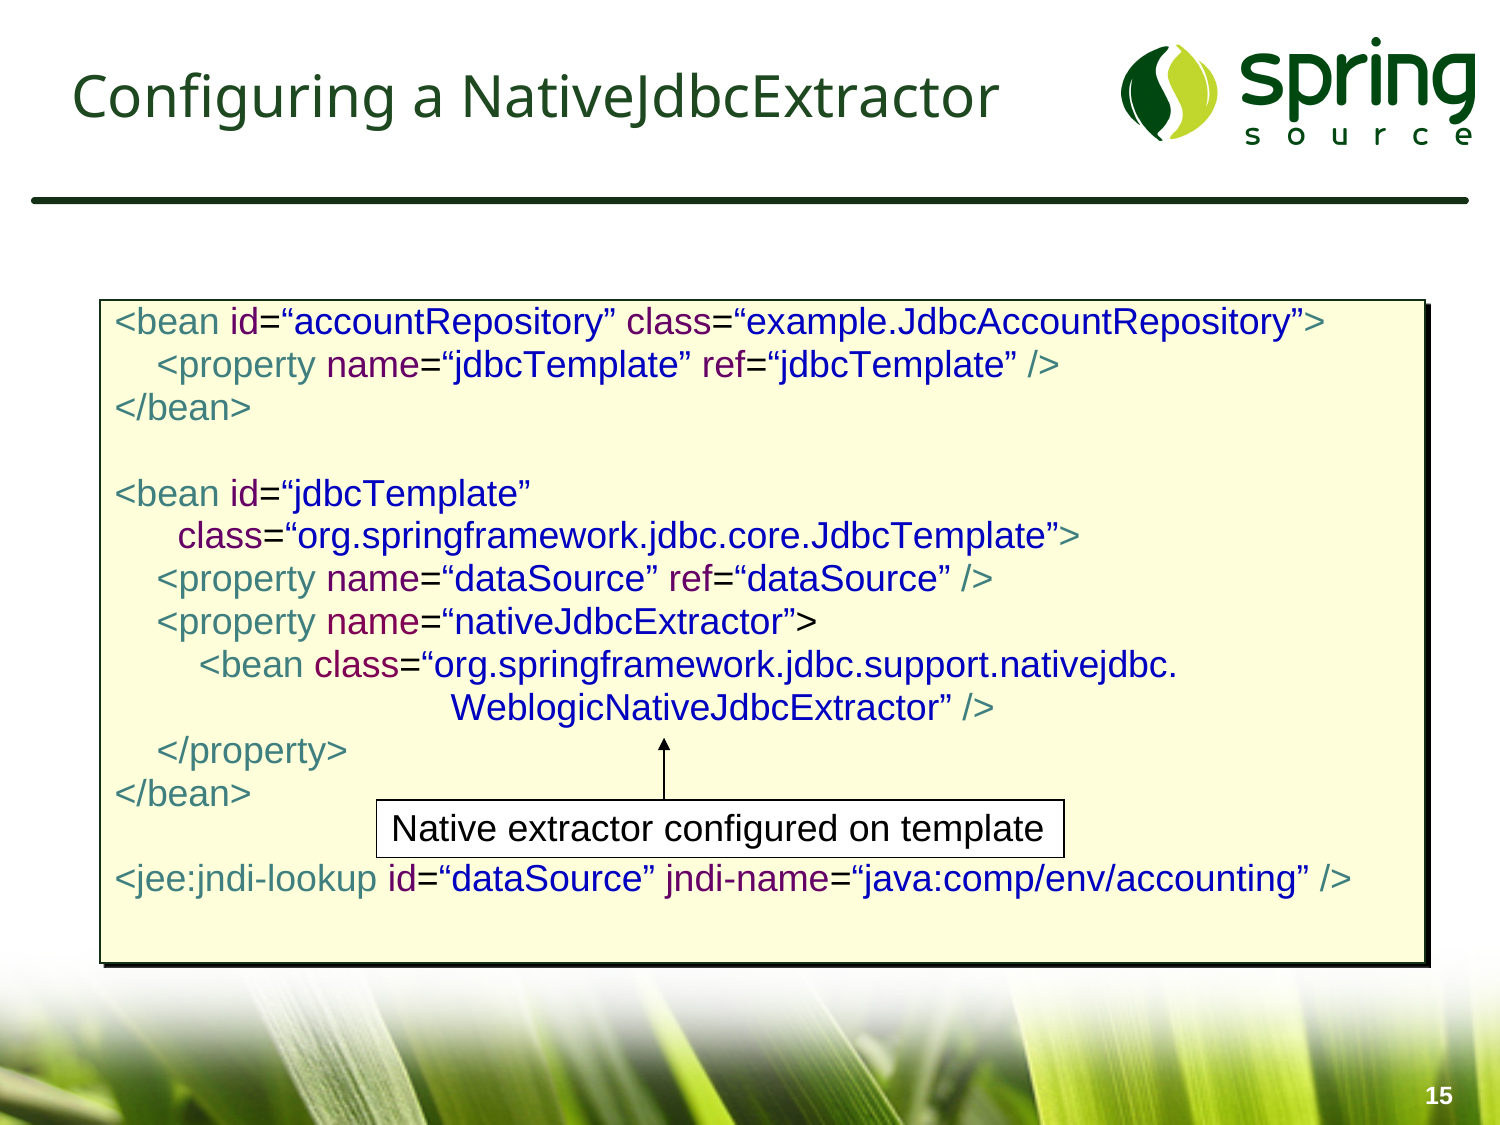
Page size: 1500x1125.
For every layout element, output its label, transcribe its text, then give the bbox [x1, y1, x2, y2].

picture [0, 944, 1500, 1125]
title Configuring a NativeJdbcExtractor [56, 13, 1089, 176]
text_box Native extractor configured on template [376, 800, 1065, 858]
picture [1121, 37, 1475, 145]
list <bean id=“accountRepository” class=“example.JdbcAccountRepository”> <property name=“jdbcTemplate” ref=“jdbcTemplate” /> </bean> <bean id=“jdbcTemplate” class=“org.springframework.jdbc.core.JdbcTemplate”> <property name=“dataSource” ref=“dataSource” /> <property name=“nativeJdbcExtractor”> <bean class=“org.springframework.jdbc.support.nativejdbc. WeblogicNativeJdbcExtractor” /> </property> </bean> <jee:jndi-lookup id=“dataSource” jndi-name=“java:comp/env/accounting” /> [99, 299, 1425, 963]
